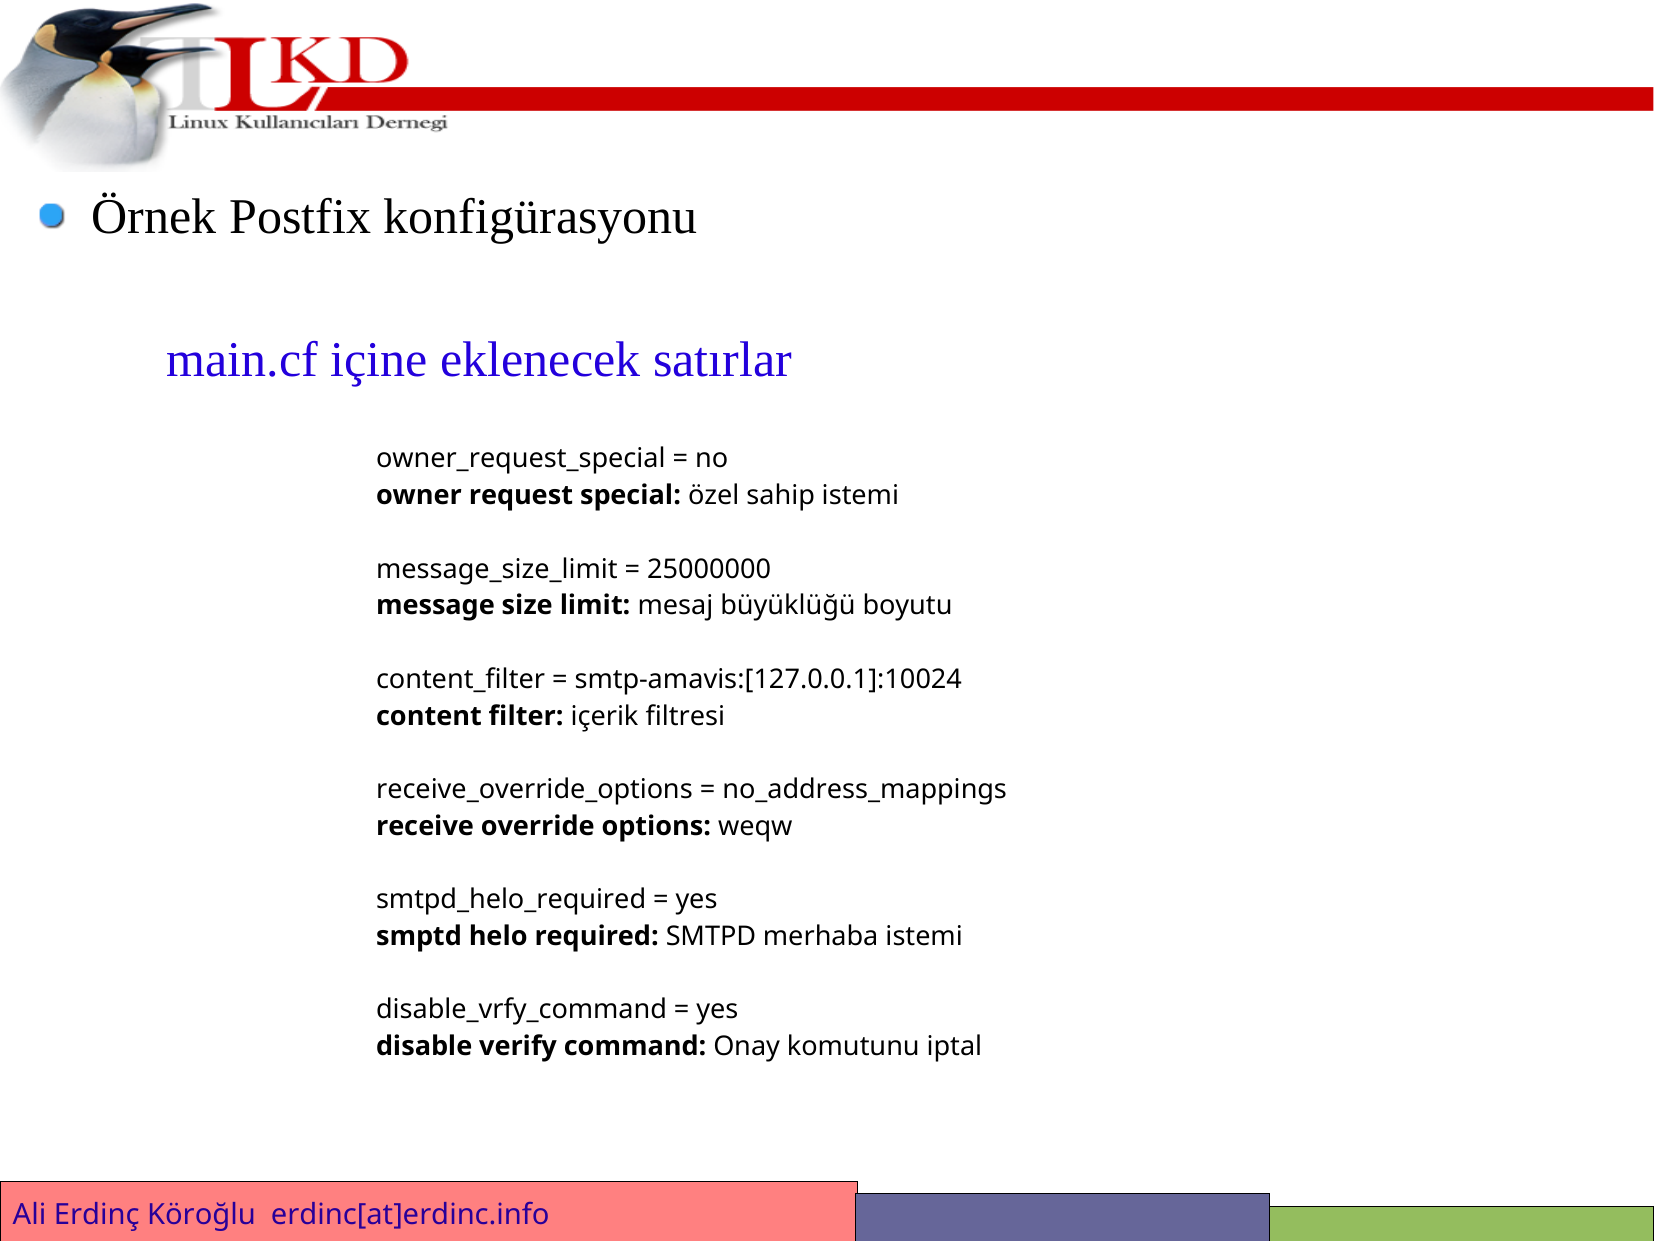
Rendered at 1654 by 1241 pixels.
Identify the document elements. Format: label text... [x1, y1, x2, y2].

text_box owner_request_special = no owner request special: özel sahip istemi message_size_limit = 25000000 message size limit: mesaj büyüklüğü boyutu content_filter = smtp-amavis:[127.0.0.1]:10024 content filter: içerik filtresi receive_override_options = no_address_mappings receive override options: weqw smtpd_helo_required = yes smptd helo required: SMTPD merhaba istemi disable_vrfy_command = yes disable verify command: Onay komutunu iptal [376, 439, 1364, 1034]
text_box [0, 1181, 1654, 1241]
text_box Örnek Postfix konfigürasyonu [38, 188, 699, 250]
text_box main.cf içine eklenecek satırlar [166, 331, 794, 393]
picture [0, 0, 1654, 172]
text_box Ali Erdinç Köroğlu erdinc[at]erdinc.info http://www.erdinc.info [12, 1193, 852, 1233]
